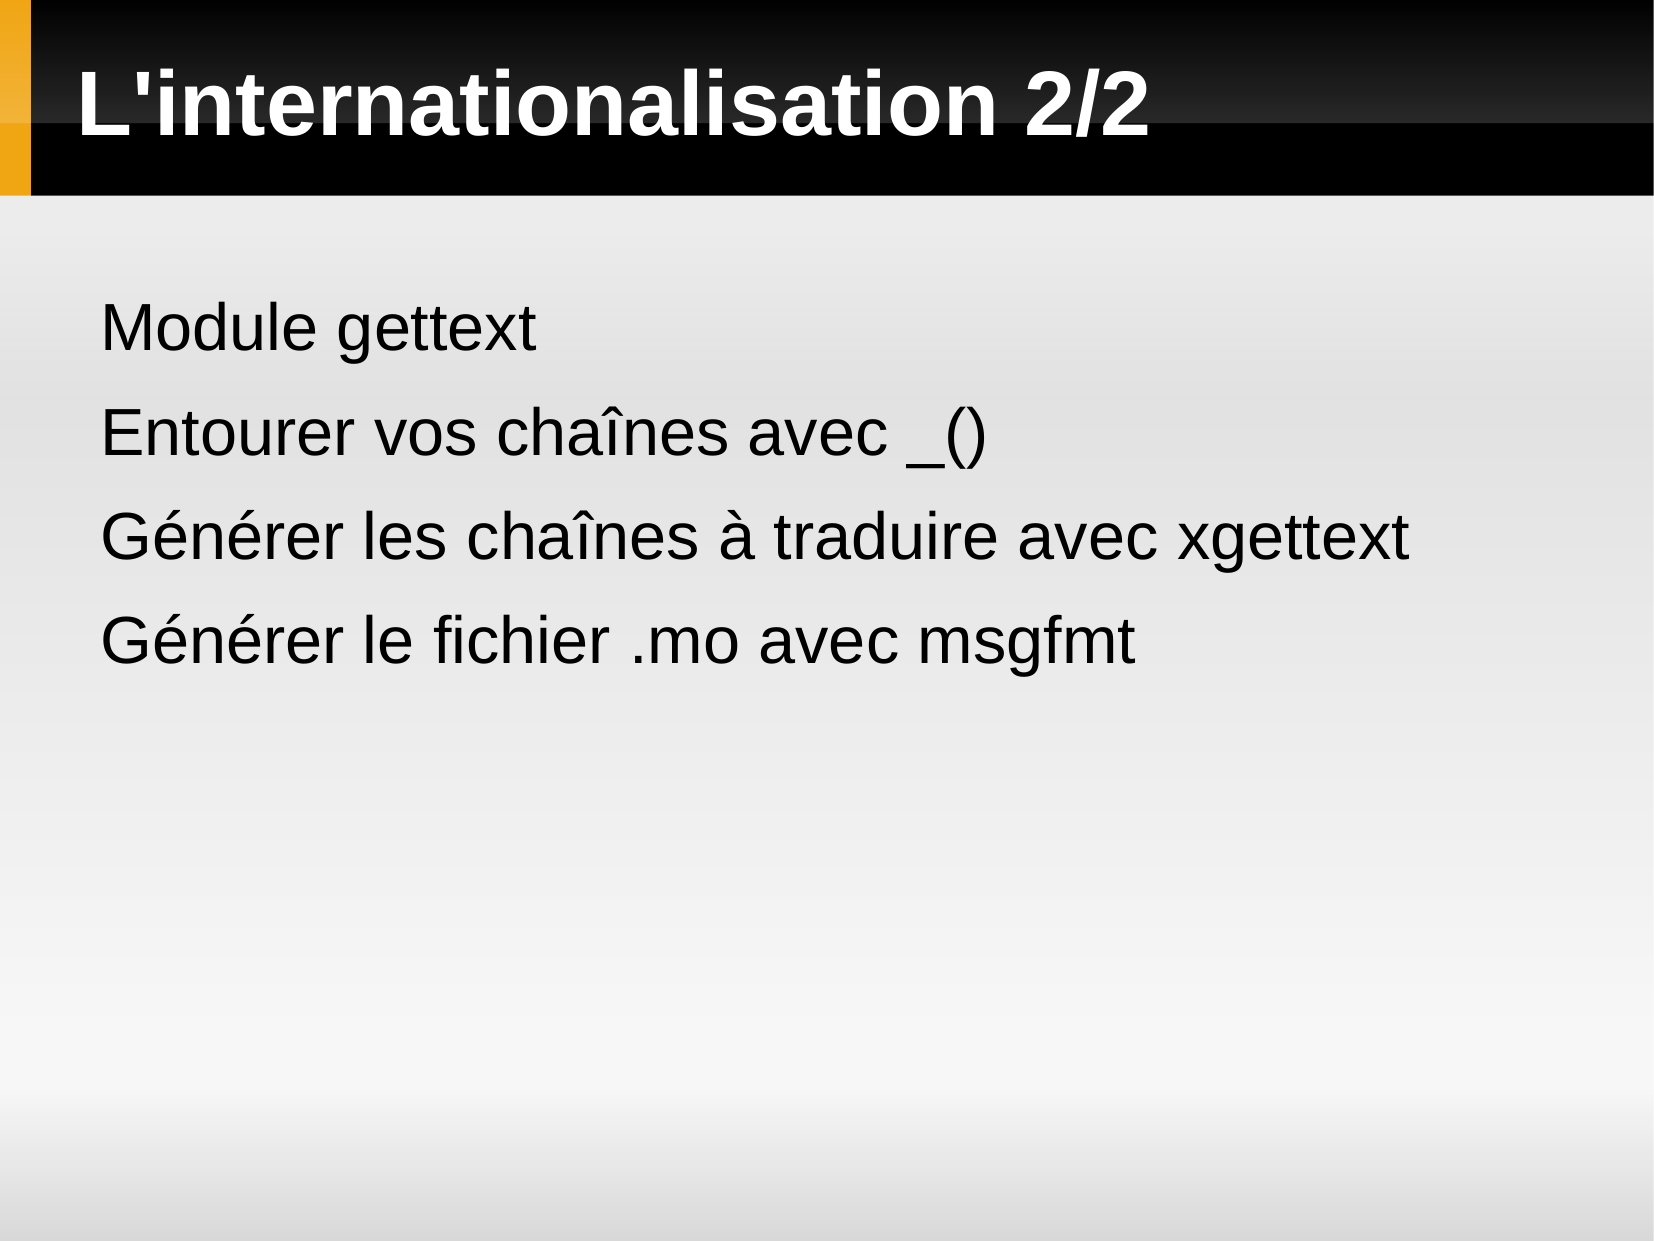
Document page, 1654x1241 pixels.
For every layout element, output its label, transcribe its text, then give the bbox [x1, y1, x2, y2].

title L'internationalisation 2/2 [76, 7, 1565, 200]
picture [0, 0, 1654, 1241]
list Module gettext Entourer vos chaînes avec _() Générer les chaînes à traduire avec xgettext Générer le fichier .mo avec msgfmt [82, 290, 1571, 1094]
